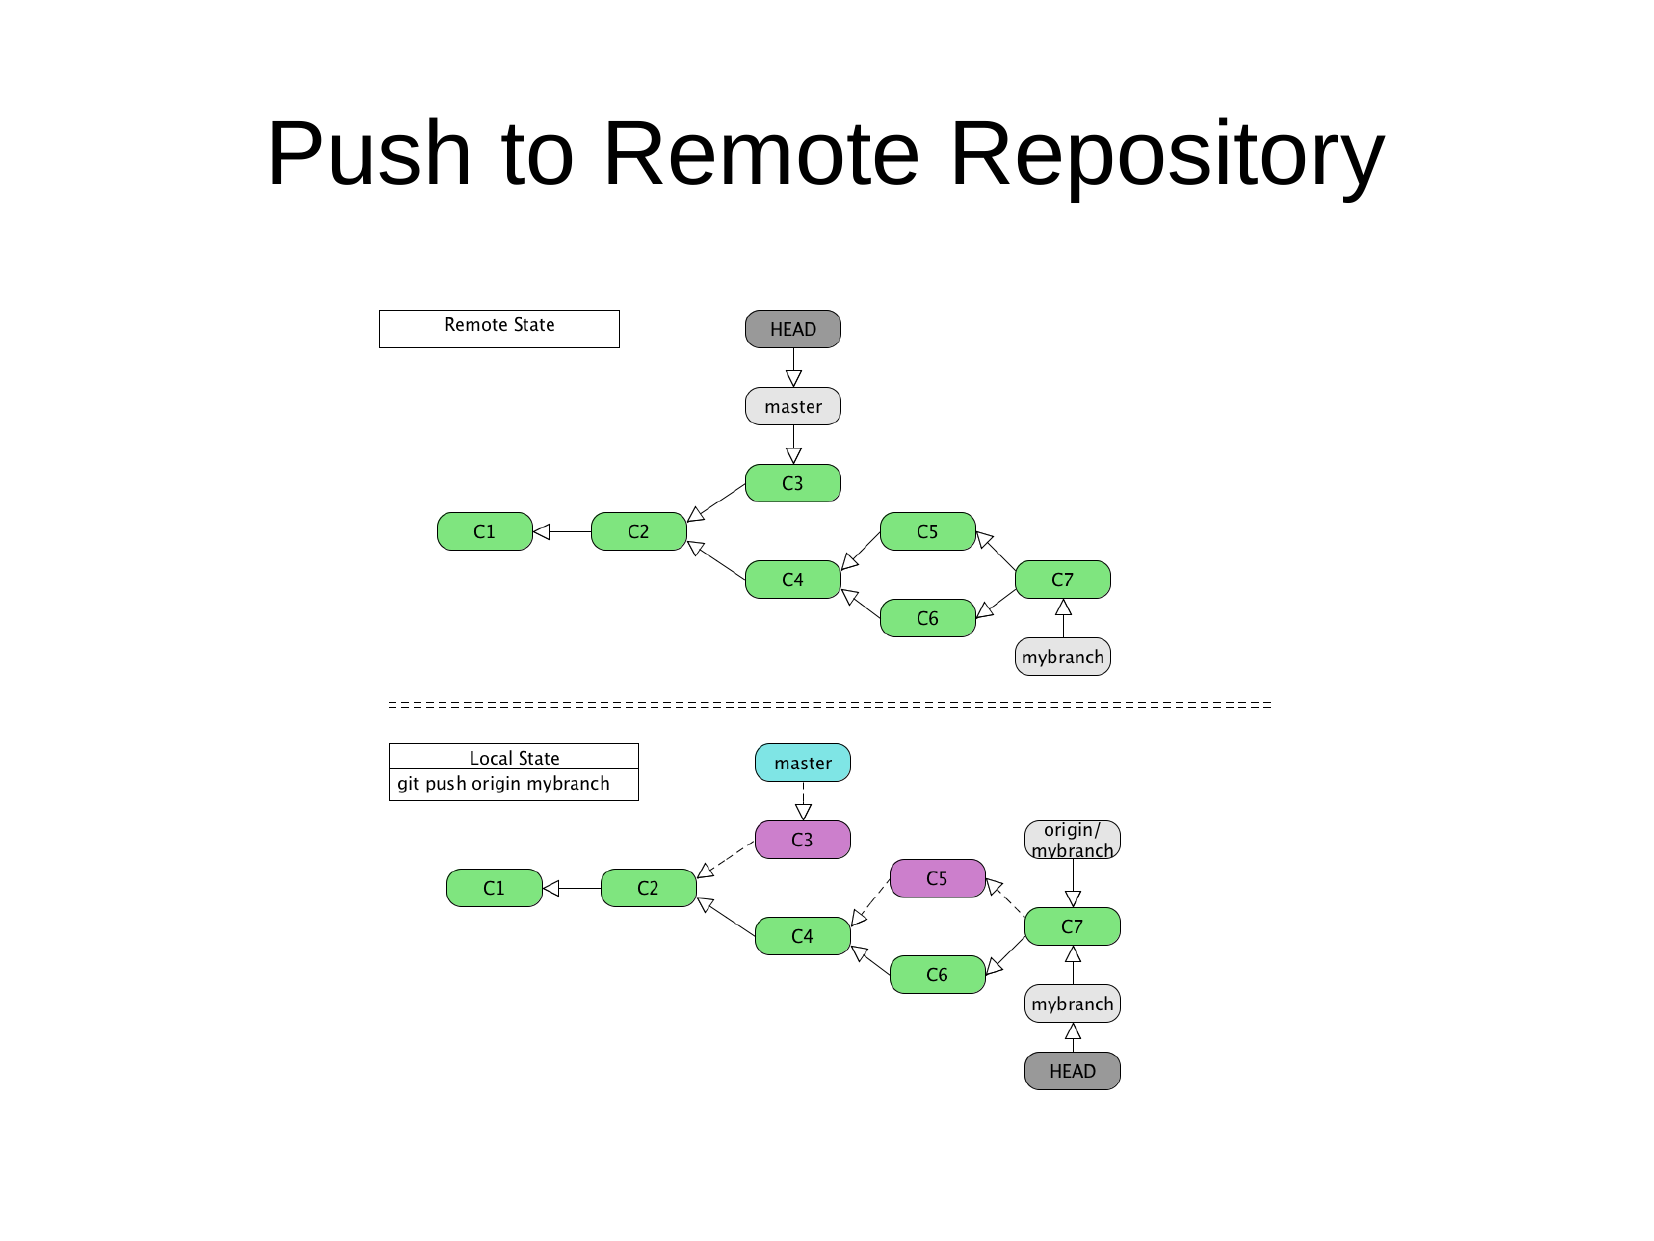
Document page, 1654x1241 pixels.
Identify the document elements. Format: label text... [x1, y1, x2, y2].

picture [340, 290, 1313, 1109]
title Push to Remote Repository [82, 49, 1571, 257]
